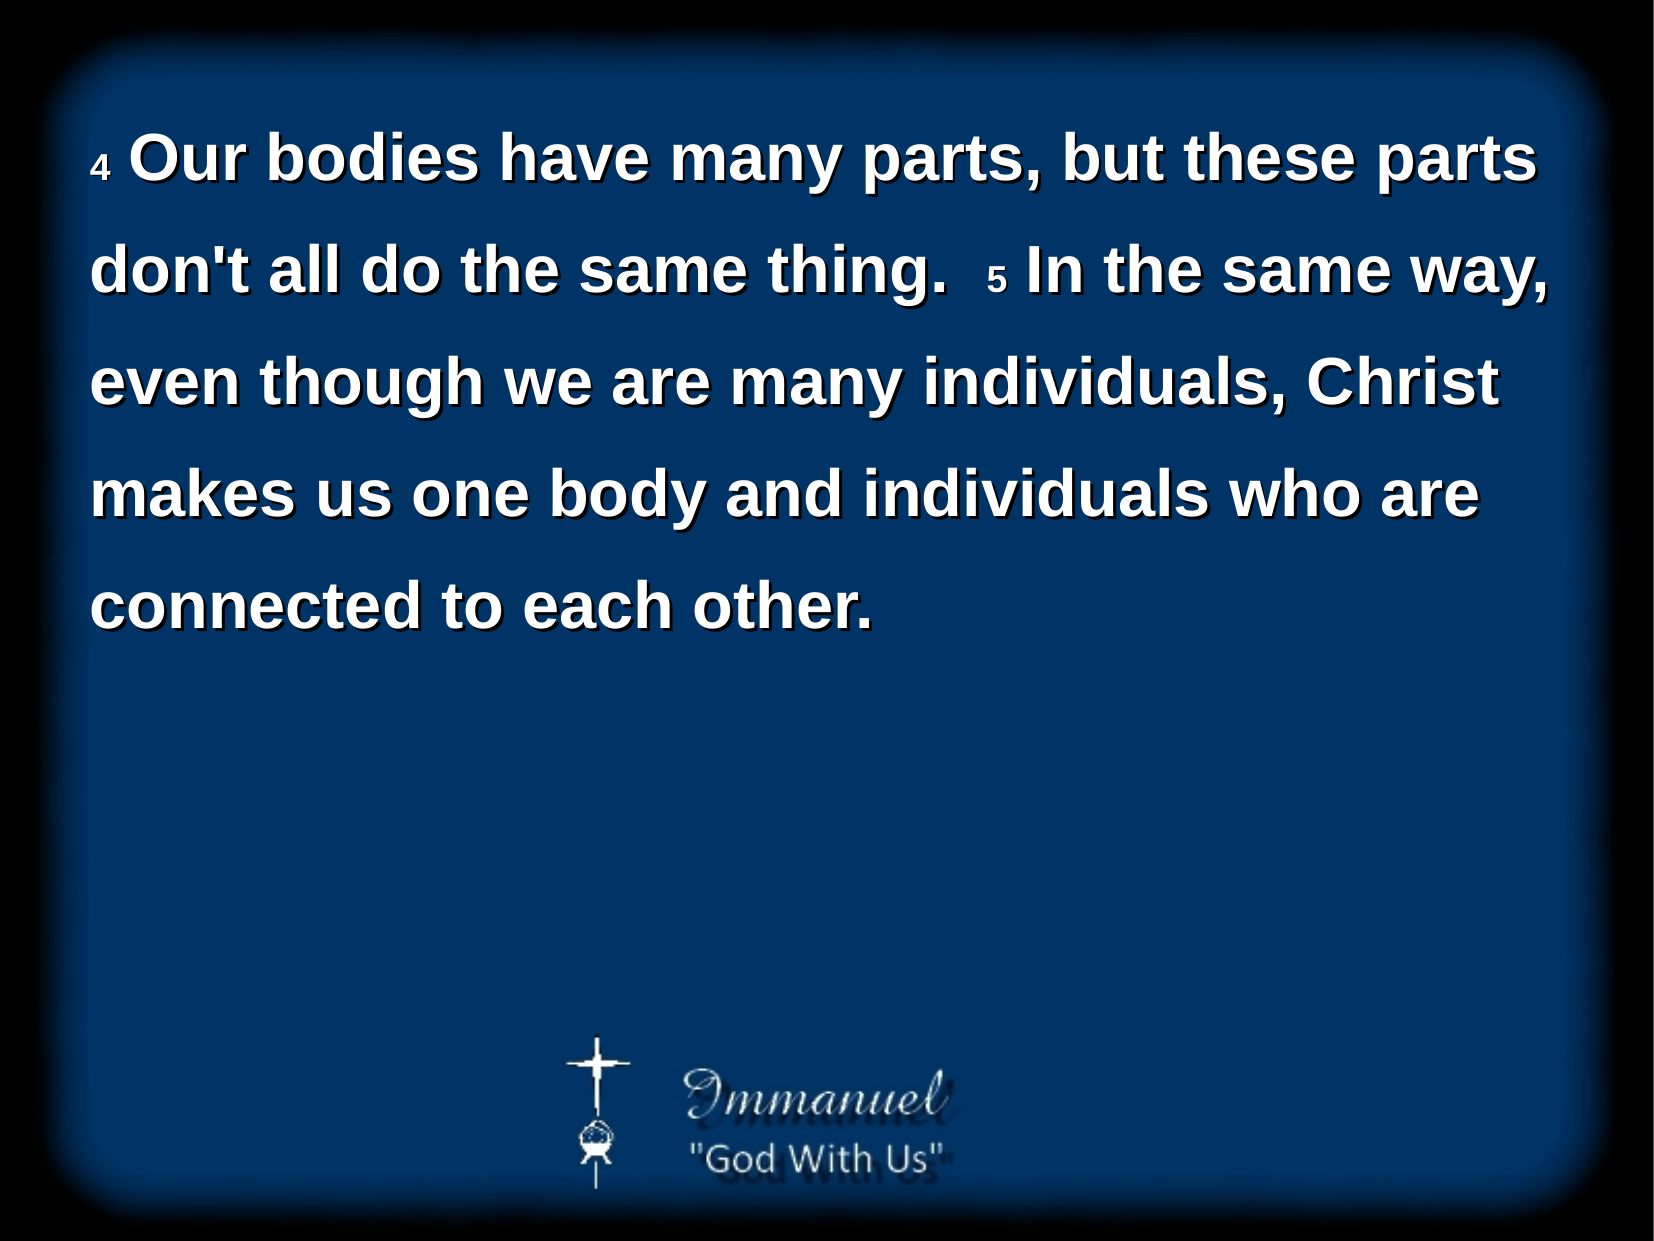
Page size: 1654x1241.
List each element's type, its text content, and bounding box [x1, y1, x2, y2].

picture [0, 0, 1654, 1241]
text_box 4 Our bodies have many parts, but these parts don't all do the same thing. 5 In the same way, even though we are many individuals, Christ makes us one body and individuals who are connected to each other. [75, 75, 1576, 610]
